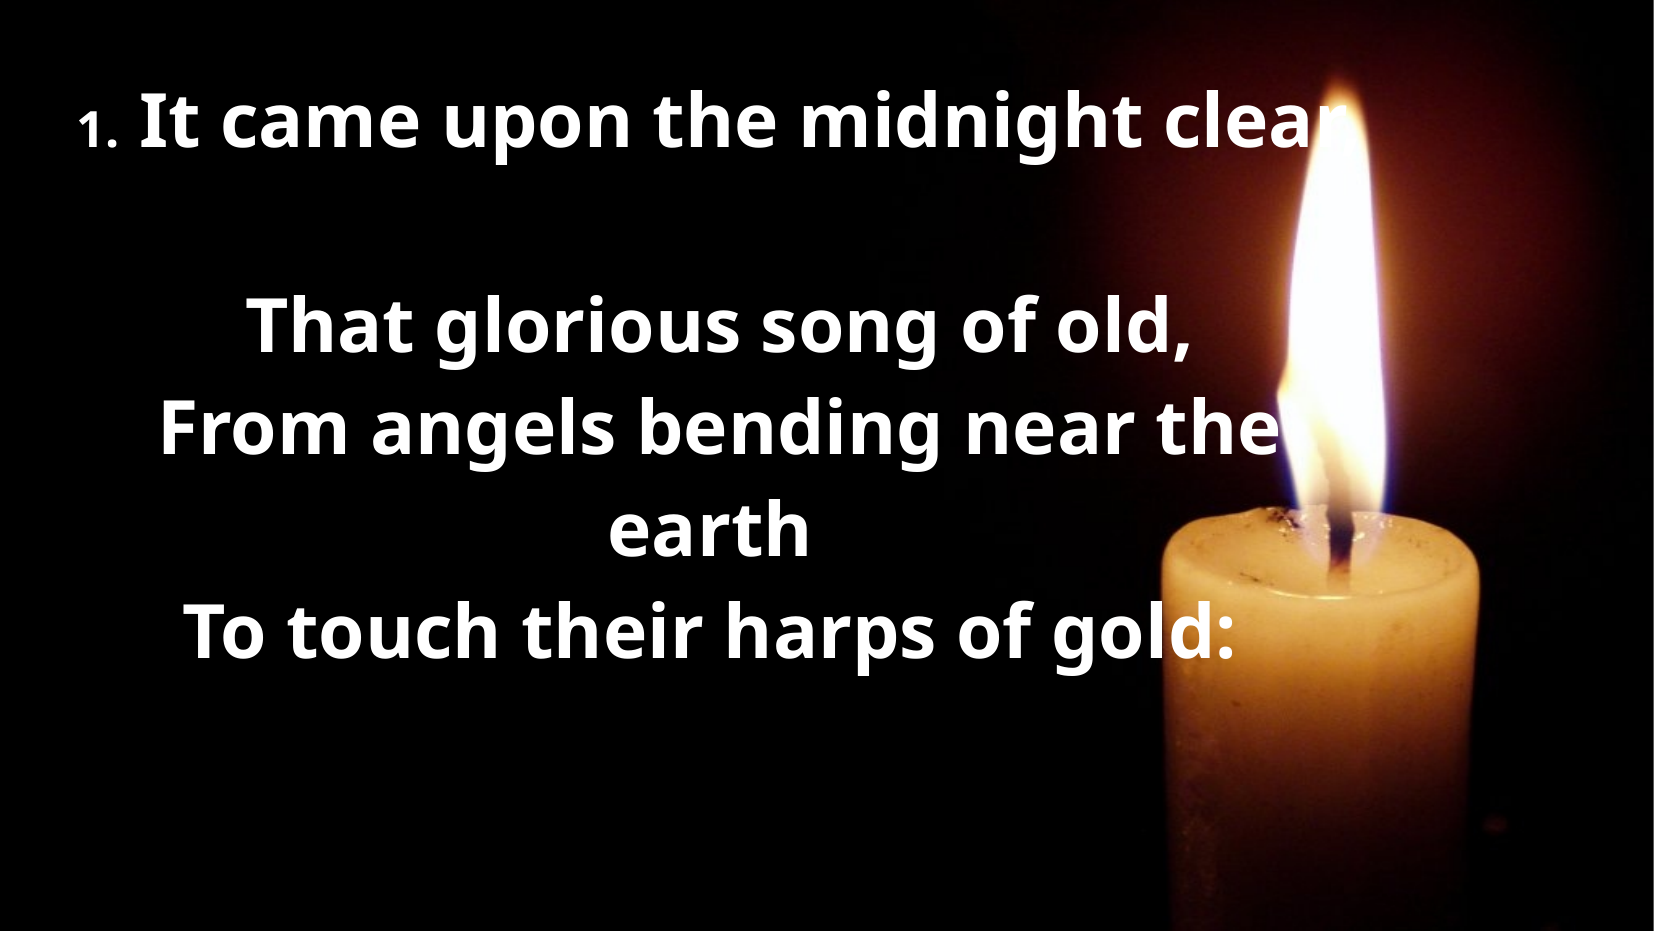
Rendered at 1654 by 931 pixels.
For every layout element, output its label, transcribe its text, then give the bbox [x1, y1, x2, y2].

text_box 1. It came upon the midnight clear, That glorious song of old, From angels bending near the earth To touch their harps of gold: [60, 60, 1381, 574]
picture [0, 0, 1654, 931]
